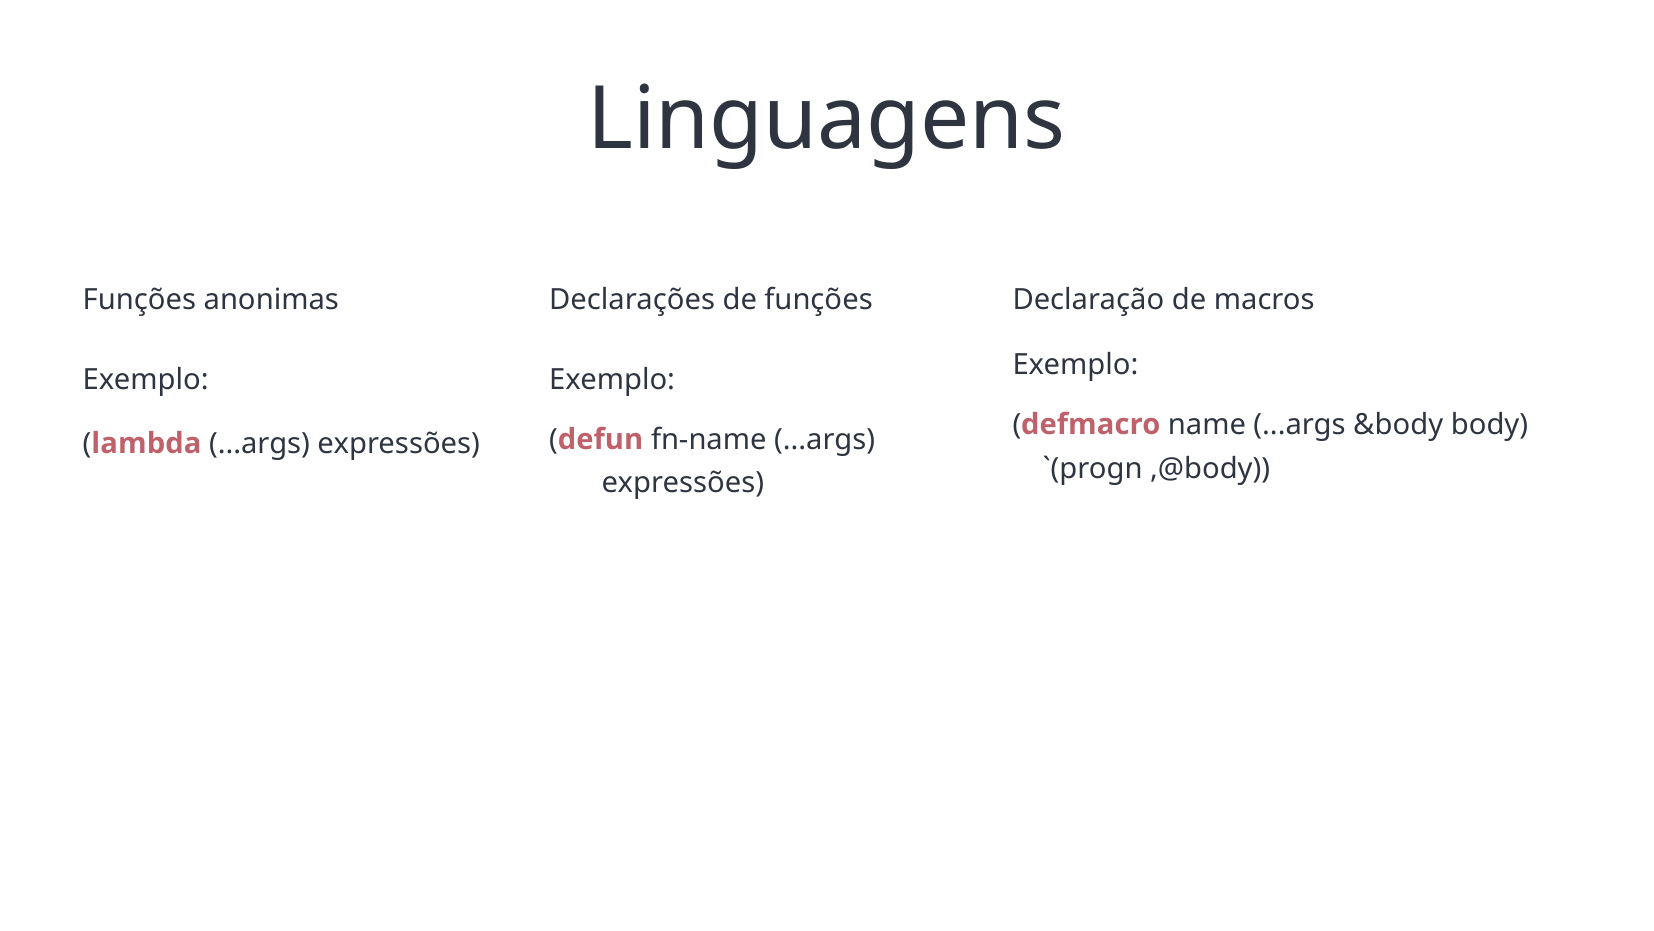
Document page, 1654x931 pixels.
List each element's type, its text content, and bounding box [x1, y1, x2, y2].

title Linguagens [82, 37, 1571, 193]
text_box Funções anonimas Exemplo: (lambda (...args) expressões) [82, 278, 488, 552]
subtitle Declarações de funções Exemplo: (defun fn-name (...args) expressões) [549, 278, 955, 649]
text_box Declaração de macros Exemplo: (defmacro name (...args &body body) `(progn ,@body)) [1012, 278, 1576, 577]
